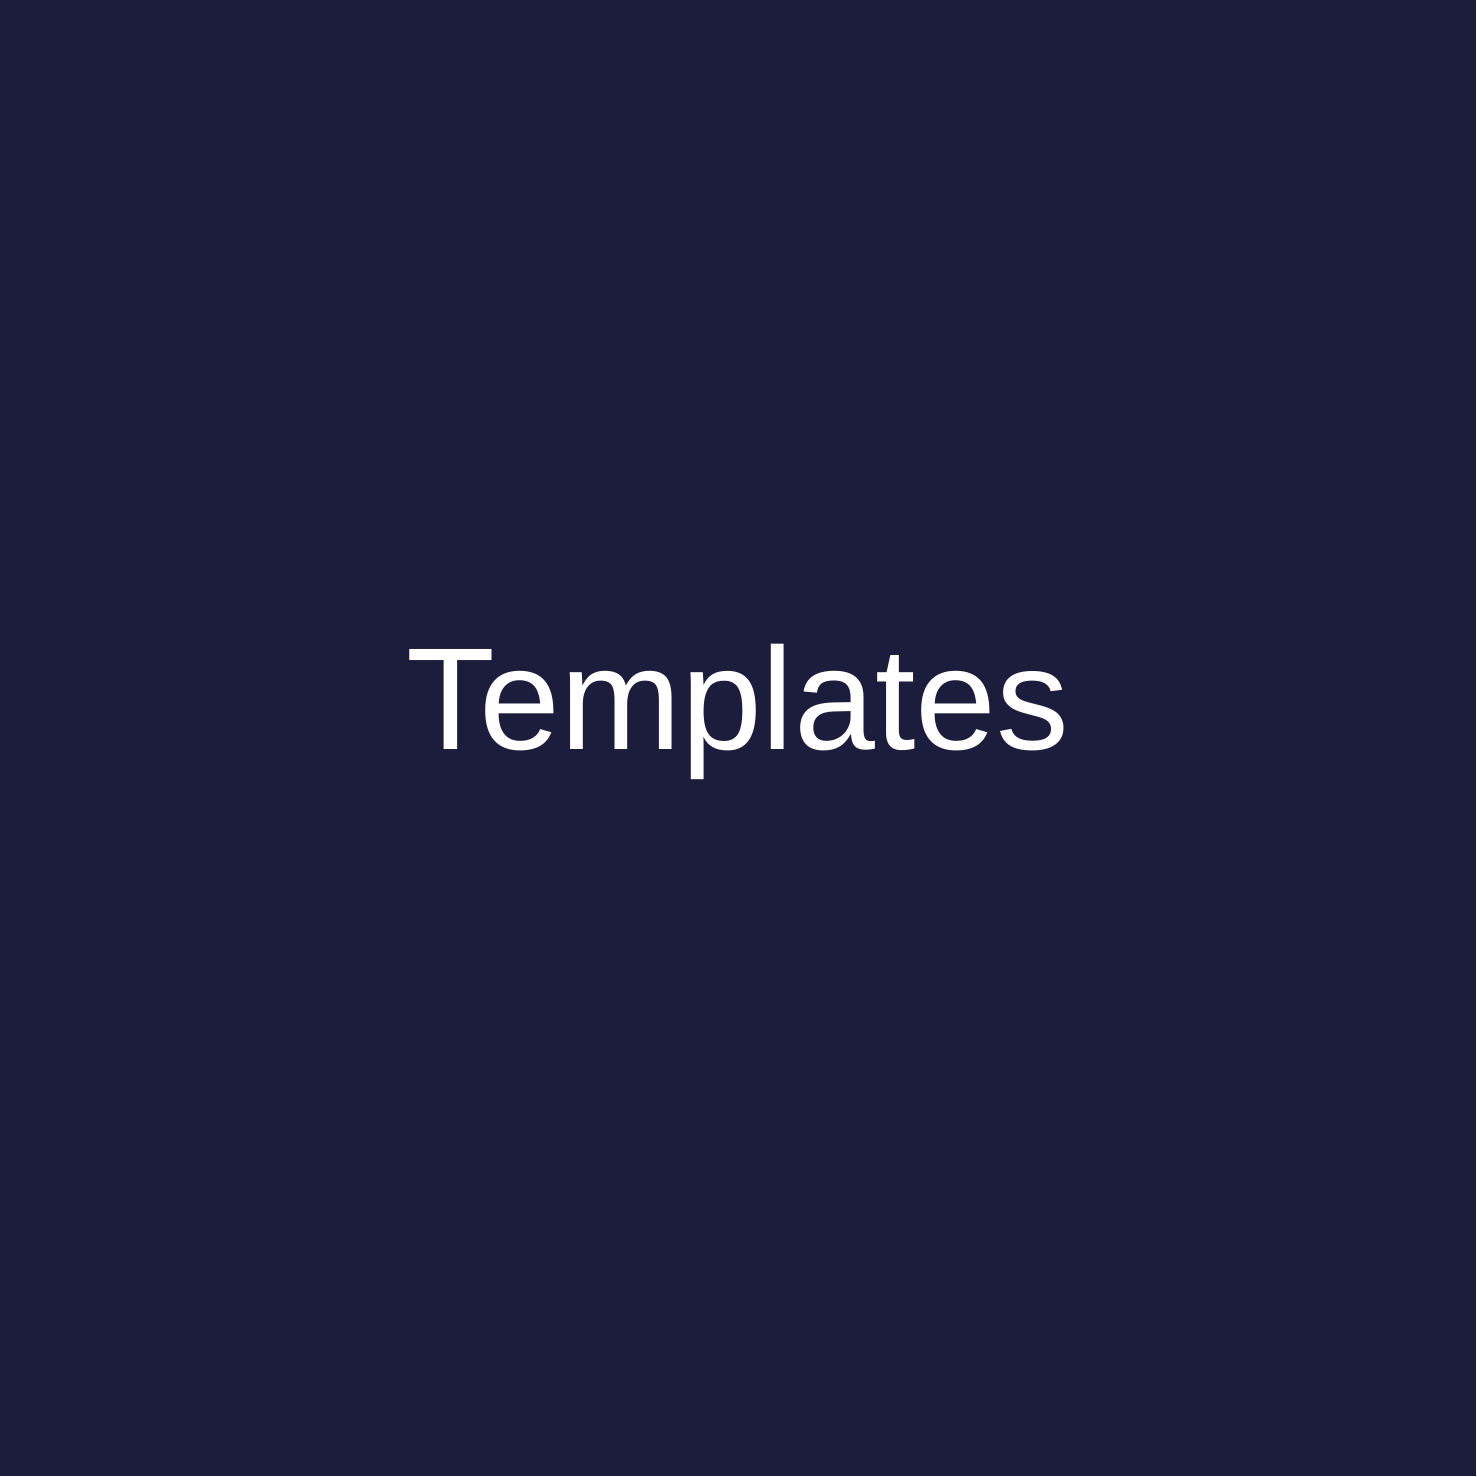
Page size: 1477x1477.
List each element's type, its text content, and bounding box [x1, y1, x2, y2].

title Templates [73, 575, 1403, 823]
